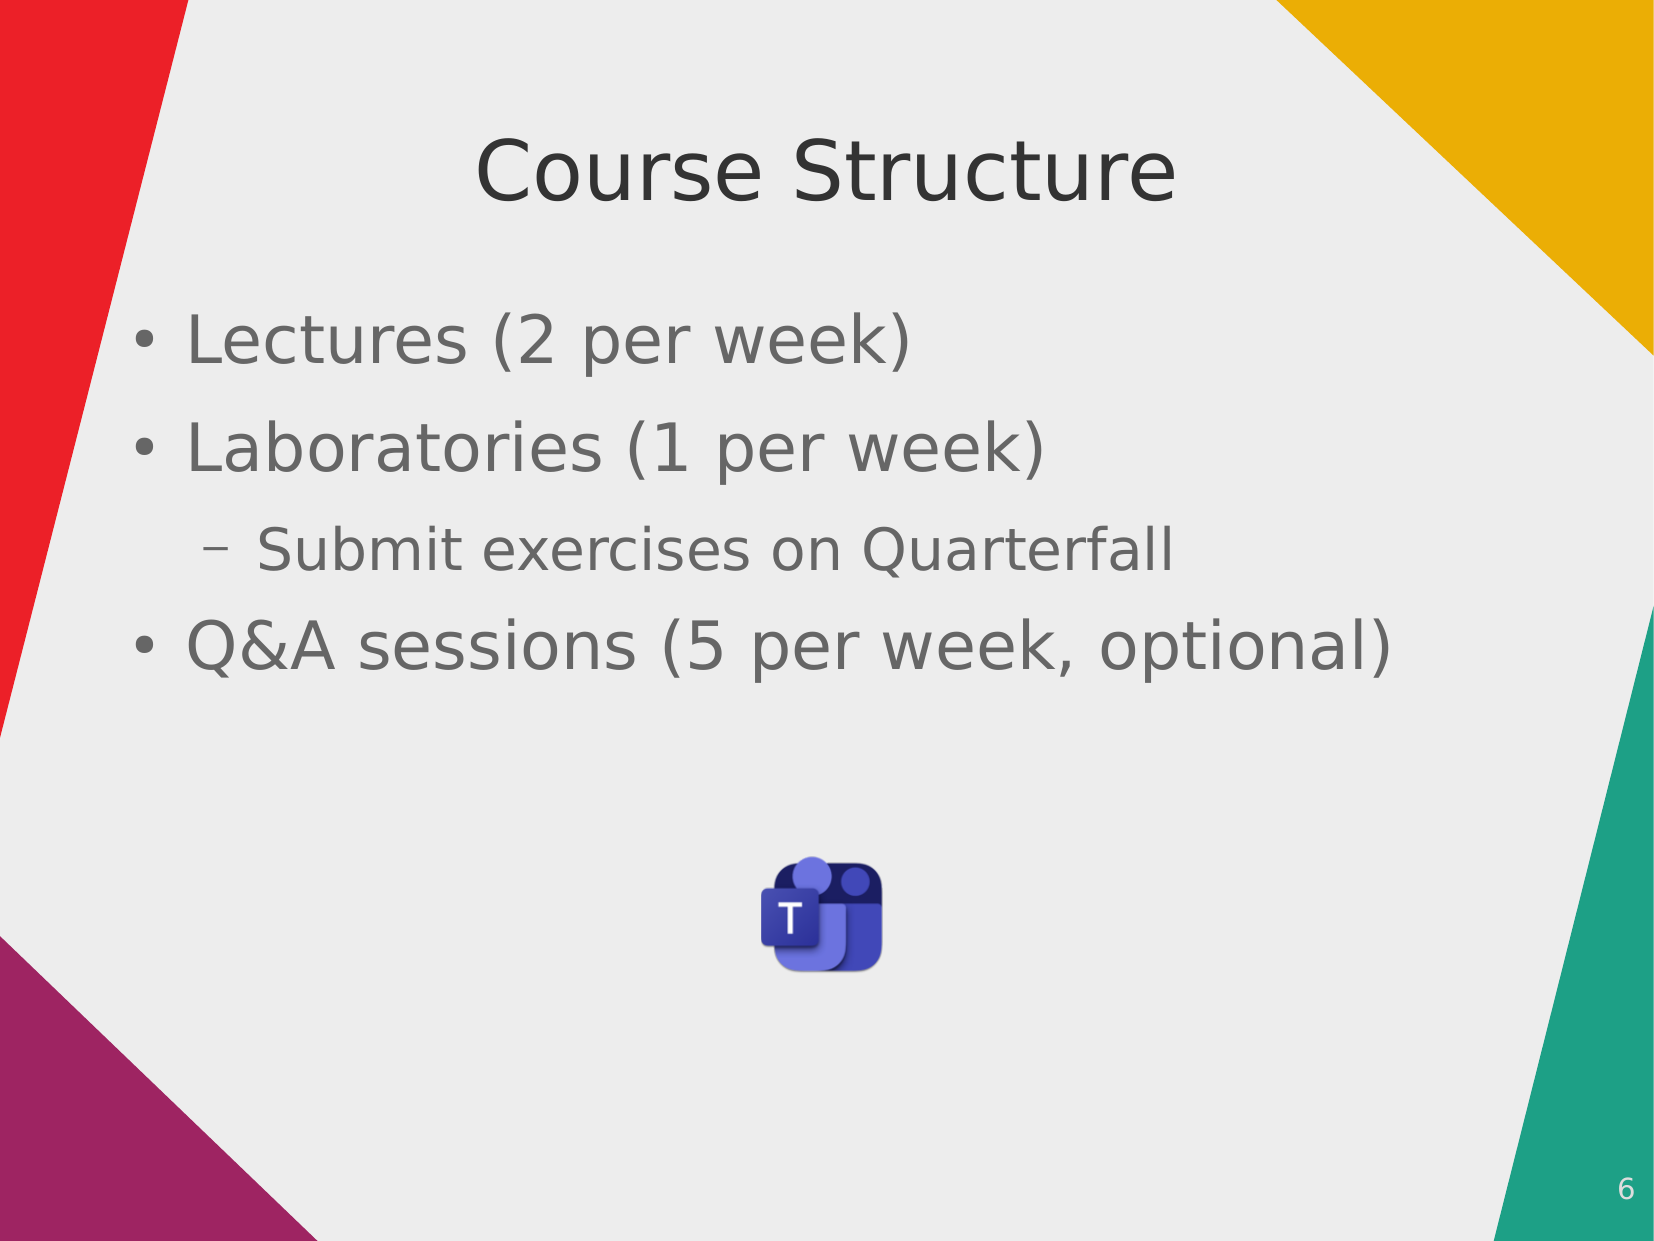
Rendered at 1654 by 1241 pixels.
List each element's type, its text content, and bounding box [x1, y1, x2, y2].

title Course Structure [114, 73, 1539, 271]
picture [761, 850, 895, 984]
list Lectures (2 per week) Laboratories (1 per week) Submit exercises on Quarterfall Q&A sessions (5 per week, optional) [114, 302, 1539, 1033]
